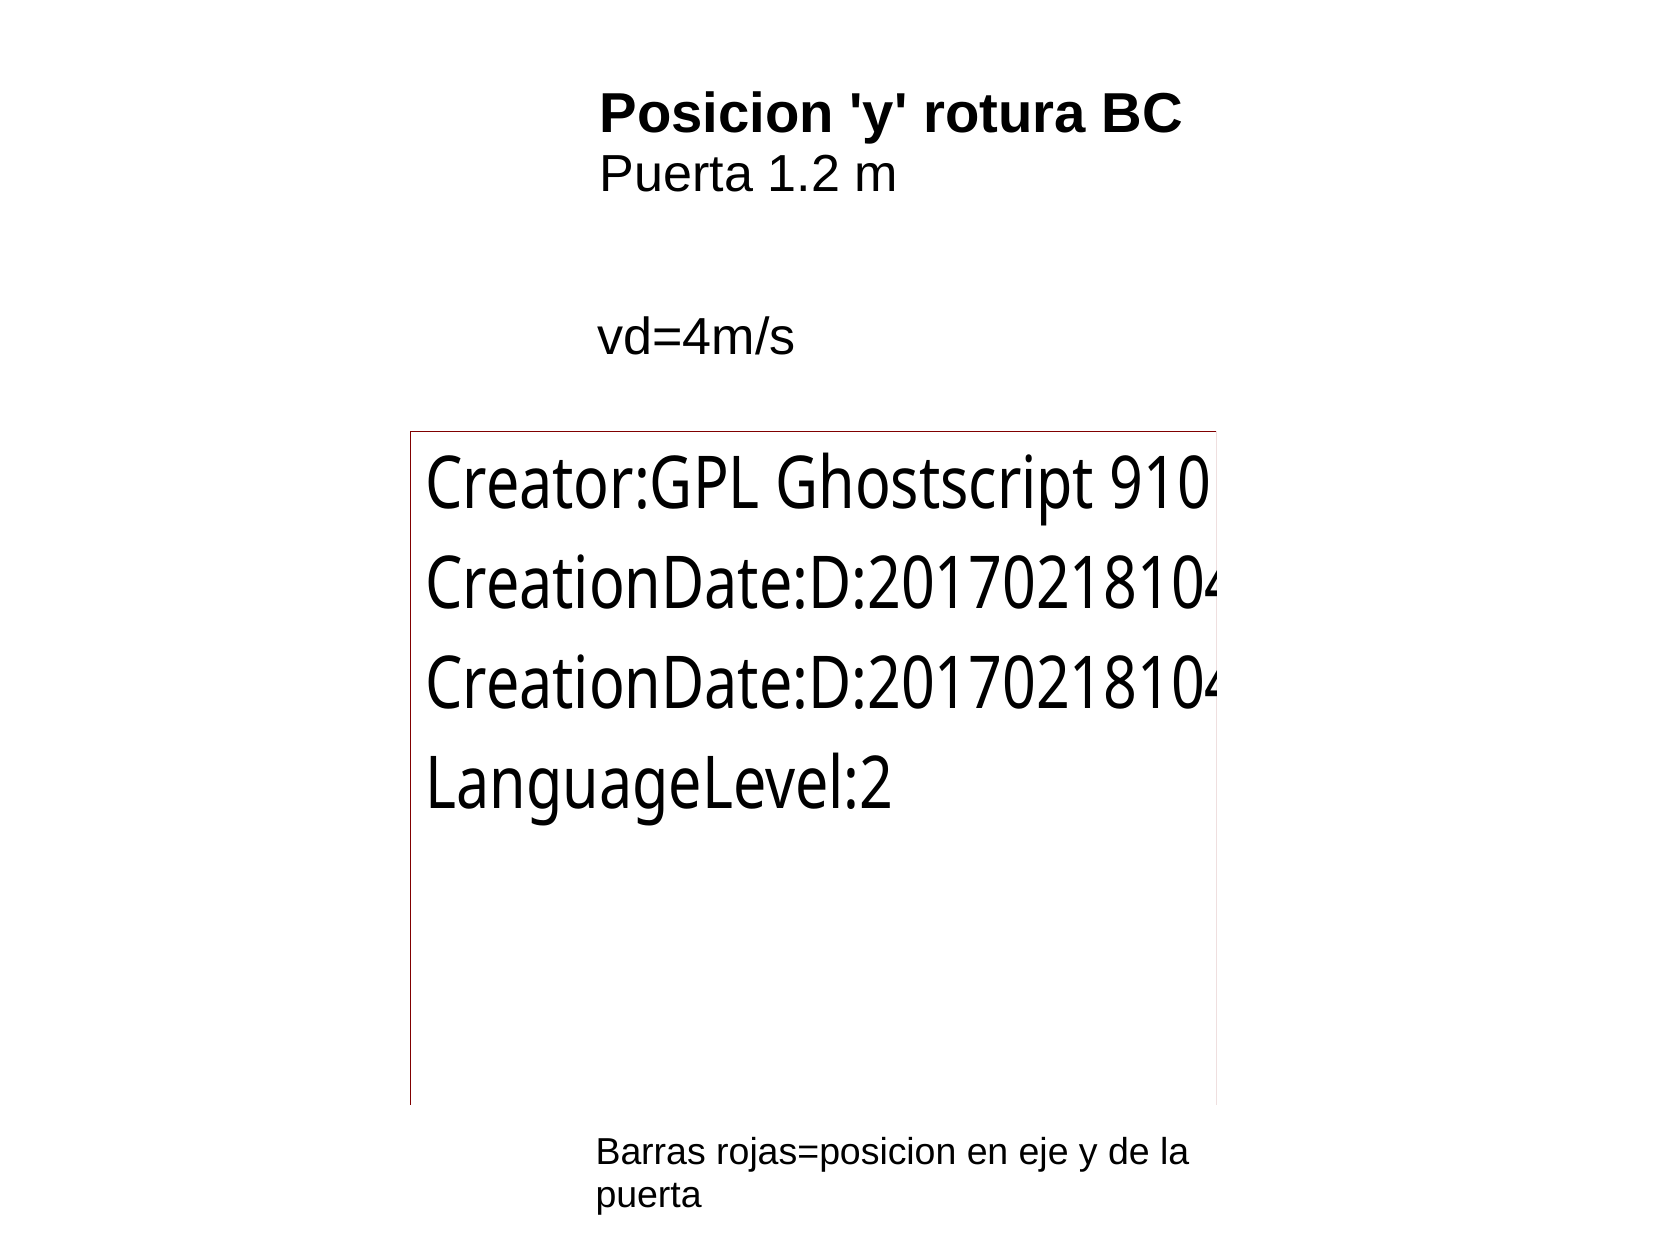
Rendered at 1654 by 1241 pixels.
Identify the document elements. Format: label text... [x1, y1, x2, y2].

text_box Posicion 'y' rotura BC Puerta 1.2 m [585, 73, 1201, 211]
text_box vd=4m/s [582, 300, 1198, 374]
picture [406, 426, 1217, 1105]
text_box Barras rojas=posicion en eje y de la puerta [580, 1123, 1252, 1223]
